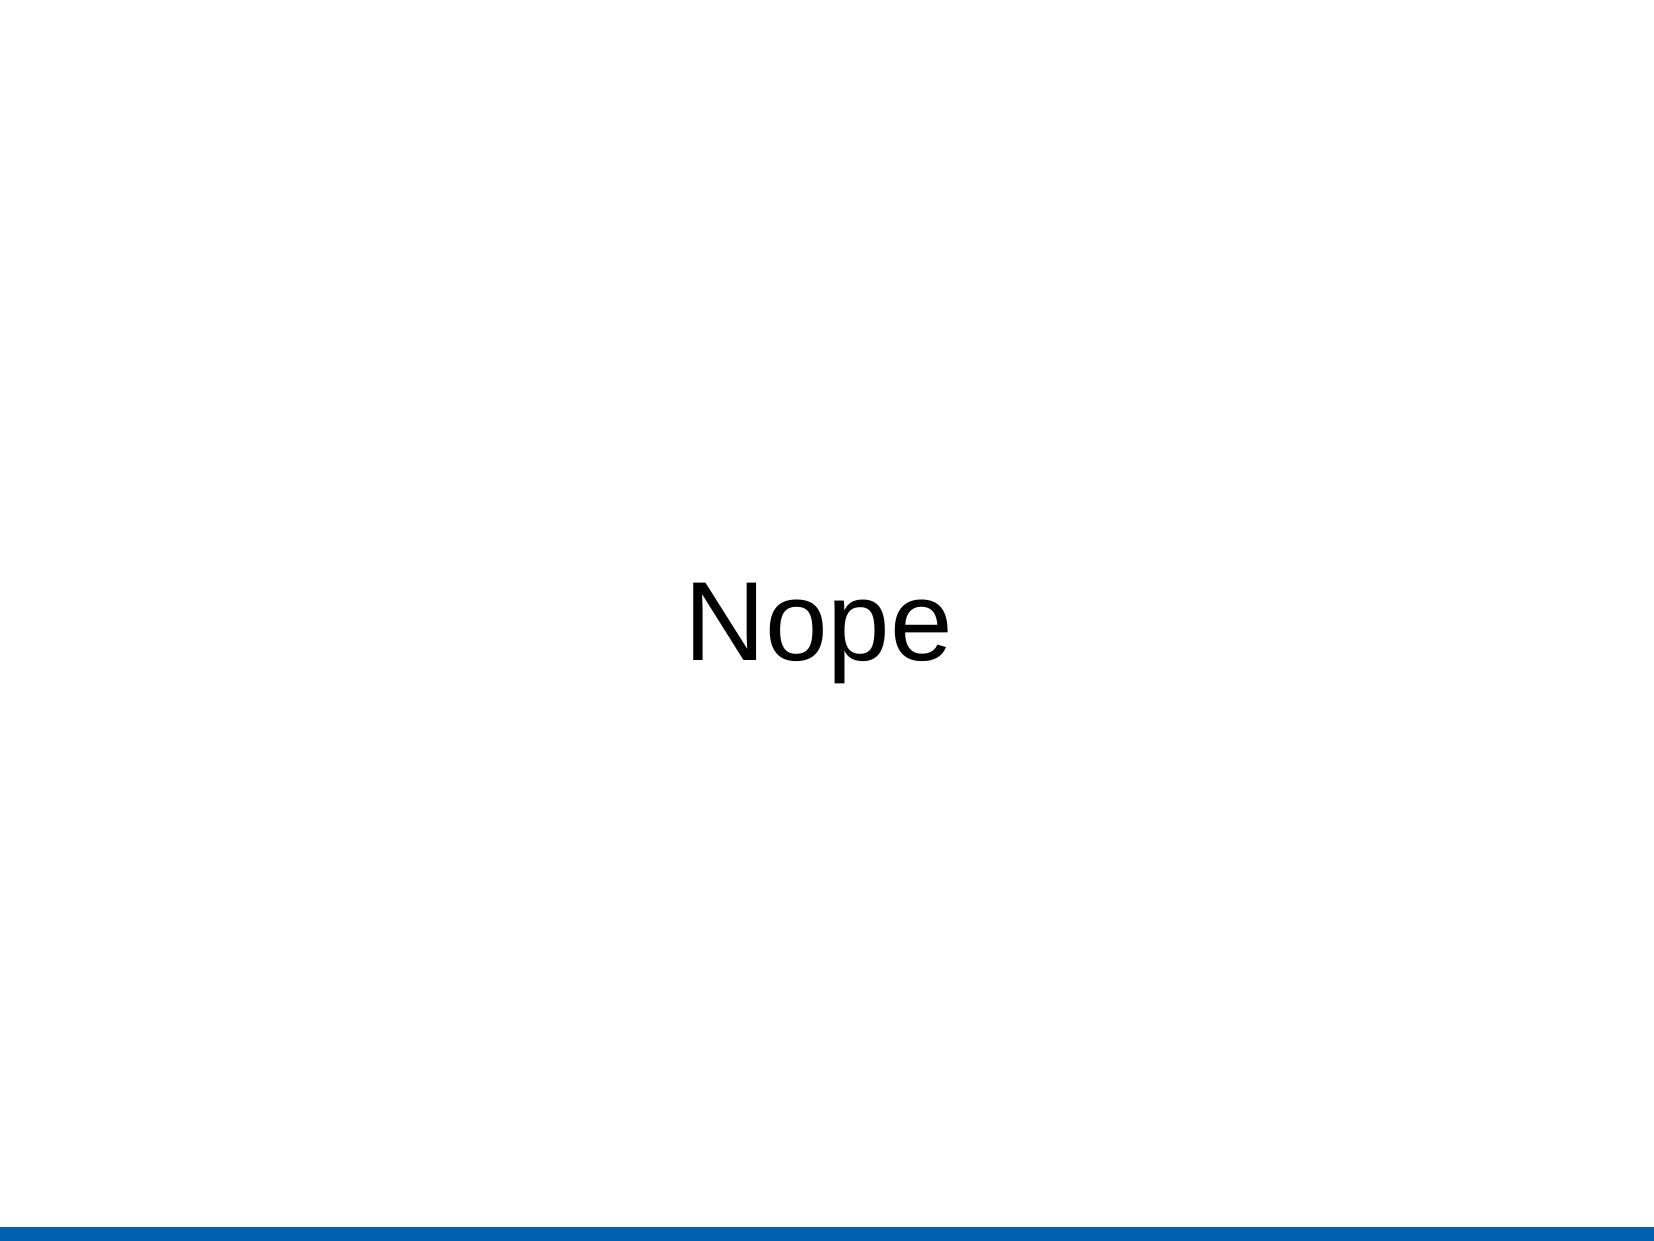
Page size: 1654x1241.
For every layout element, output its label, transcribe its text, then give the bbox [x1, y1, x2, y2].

title Nope [112, 525, 1525, 718]
